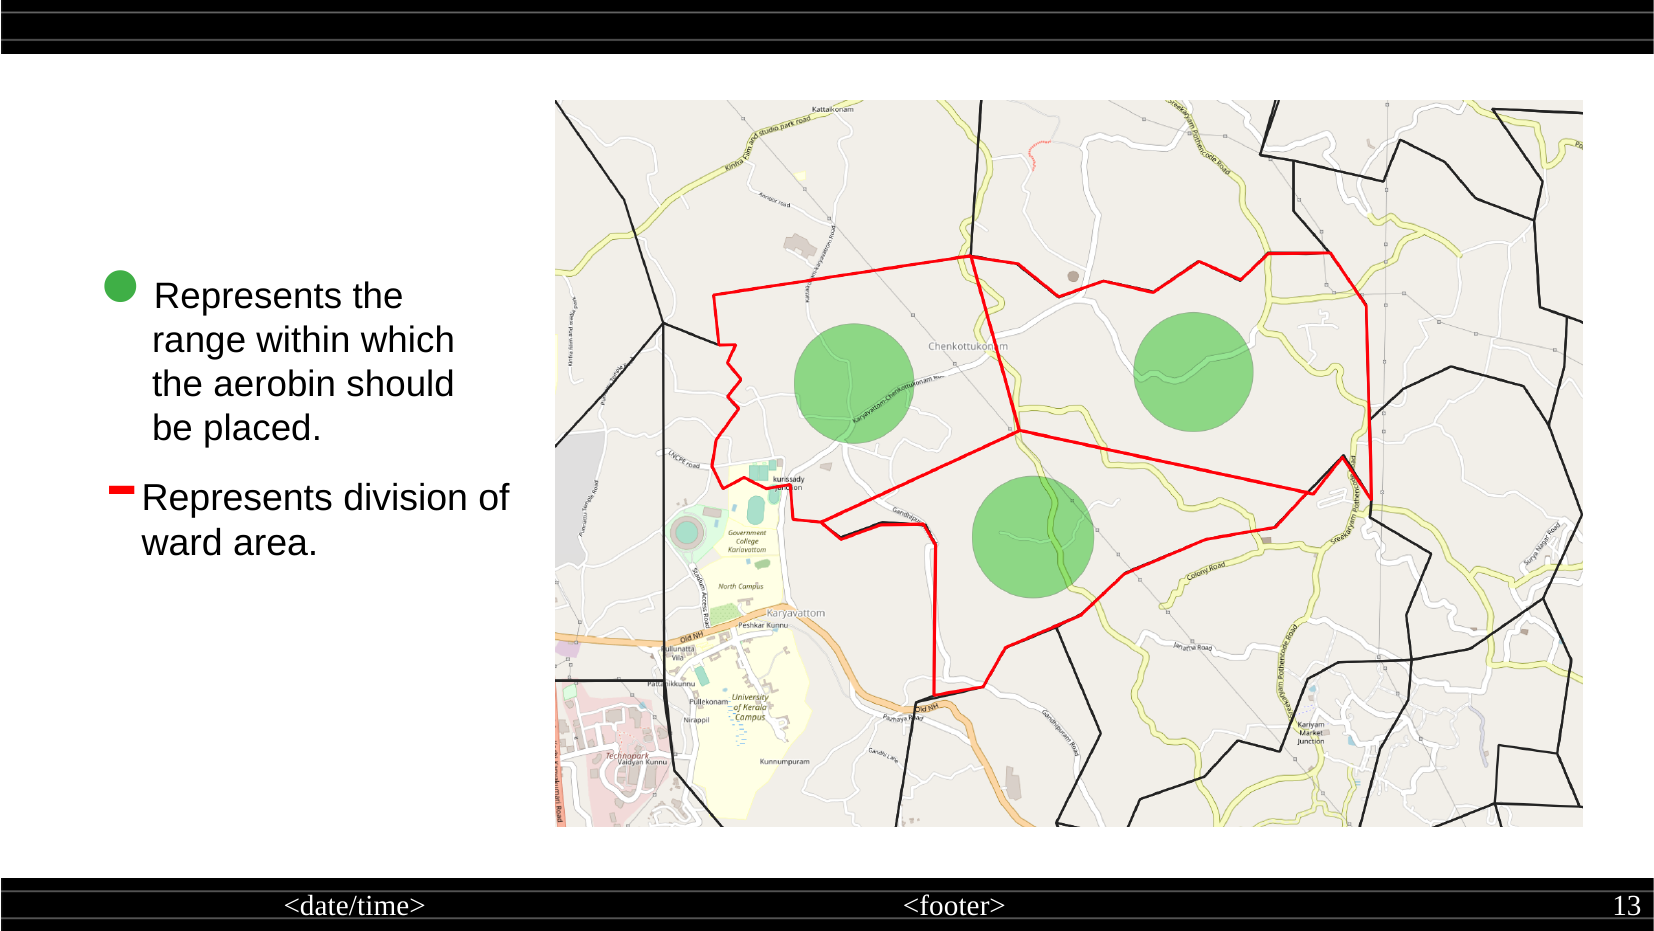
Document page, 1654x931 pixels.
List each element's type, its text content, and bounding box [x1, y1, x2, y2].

text_box Represents division of ward area. [106, 472, 520, 592]
picture [1, 878, 1654, 931]
picture [1, 0, 1654, 54]
text_box Represents the range within which the aerobin should be placed. [82, 271, 496, 449]
picture [555, 100, 1583, 827]
